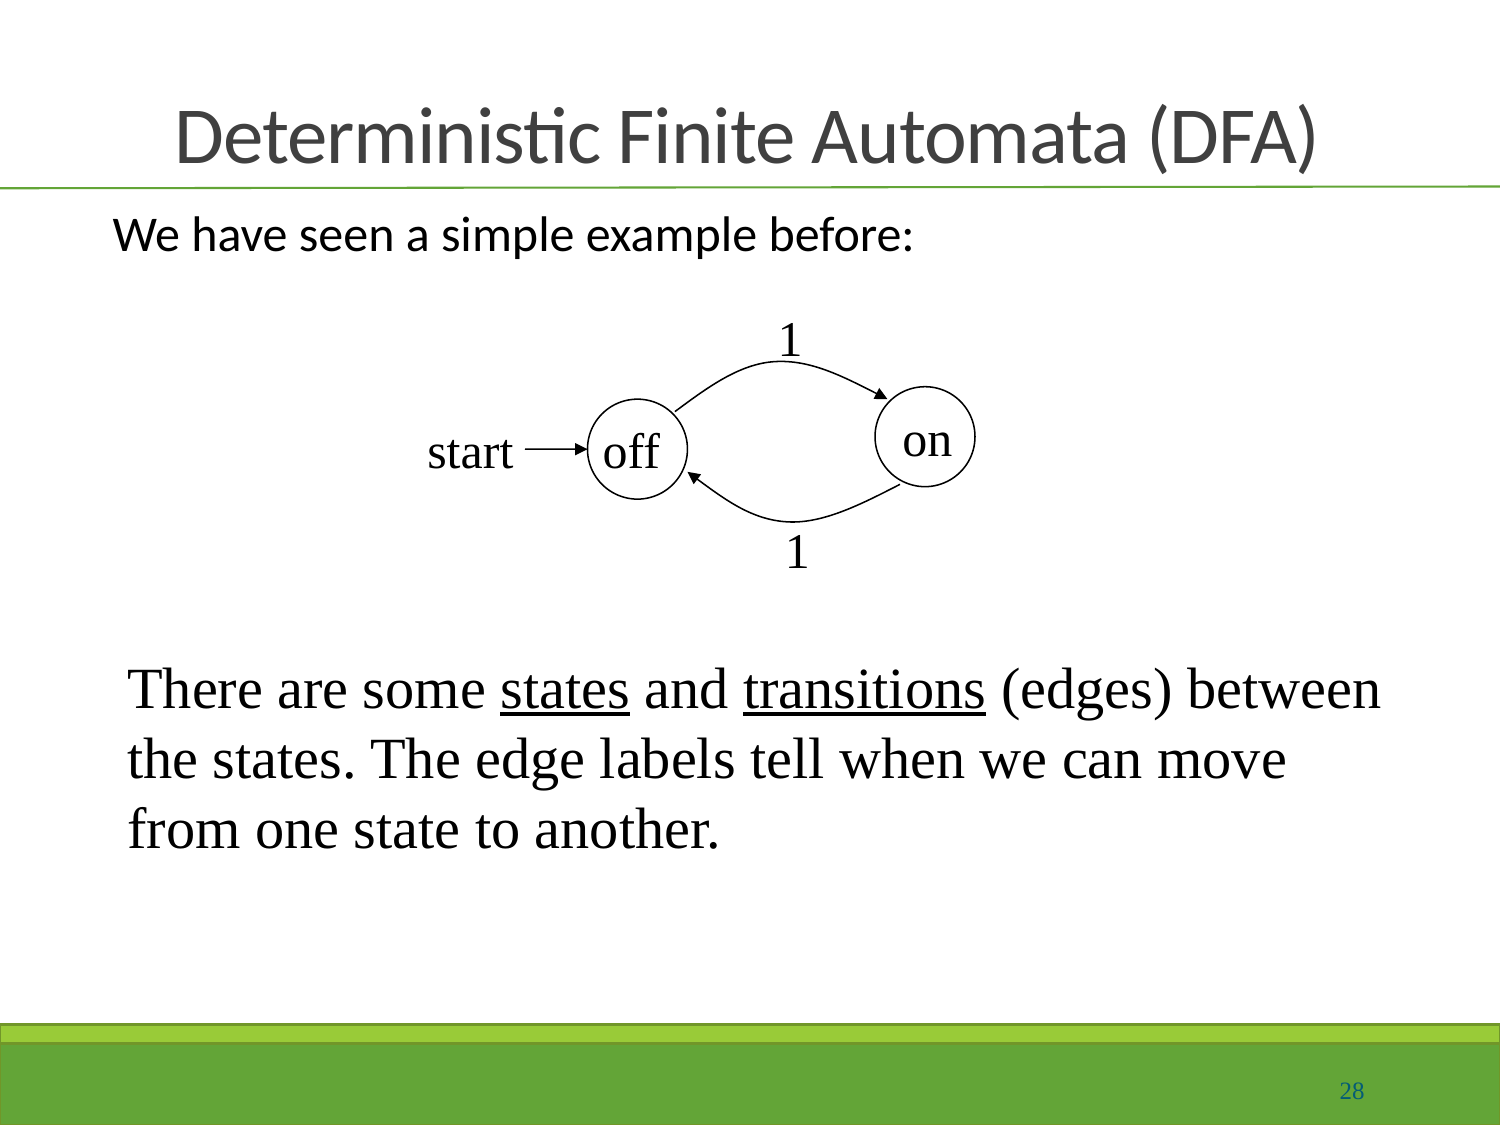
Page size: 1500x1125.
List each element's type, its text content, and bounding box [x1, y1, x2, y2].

text_box off [588, 411, 676, 487]
text_box start [412, 411, 529, 487]
title Deterministic Finite Automata (DFA) [72, 37, 1423, 188]
slide_number <number> [1218, 1059, 1380, 1120]
text_box 1 [770, 511, 825, 587]
text_box on [887, 399, 968, 474]
text_box 1 [762, 299, 818, 374]
text_box There are some states and transitions (edges) between the states. The edge labels tell when we can move from one state to another. [112, 643, 1400, 868]
list We have seen a simple example before: [75, 200, 1425, 1000]
